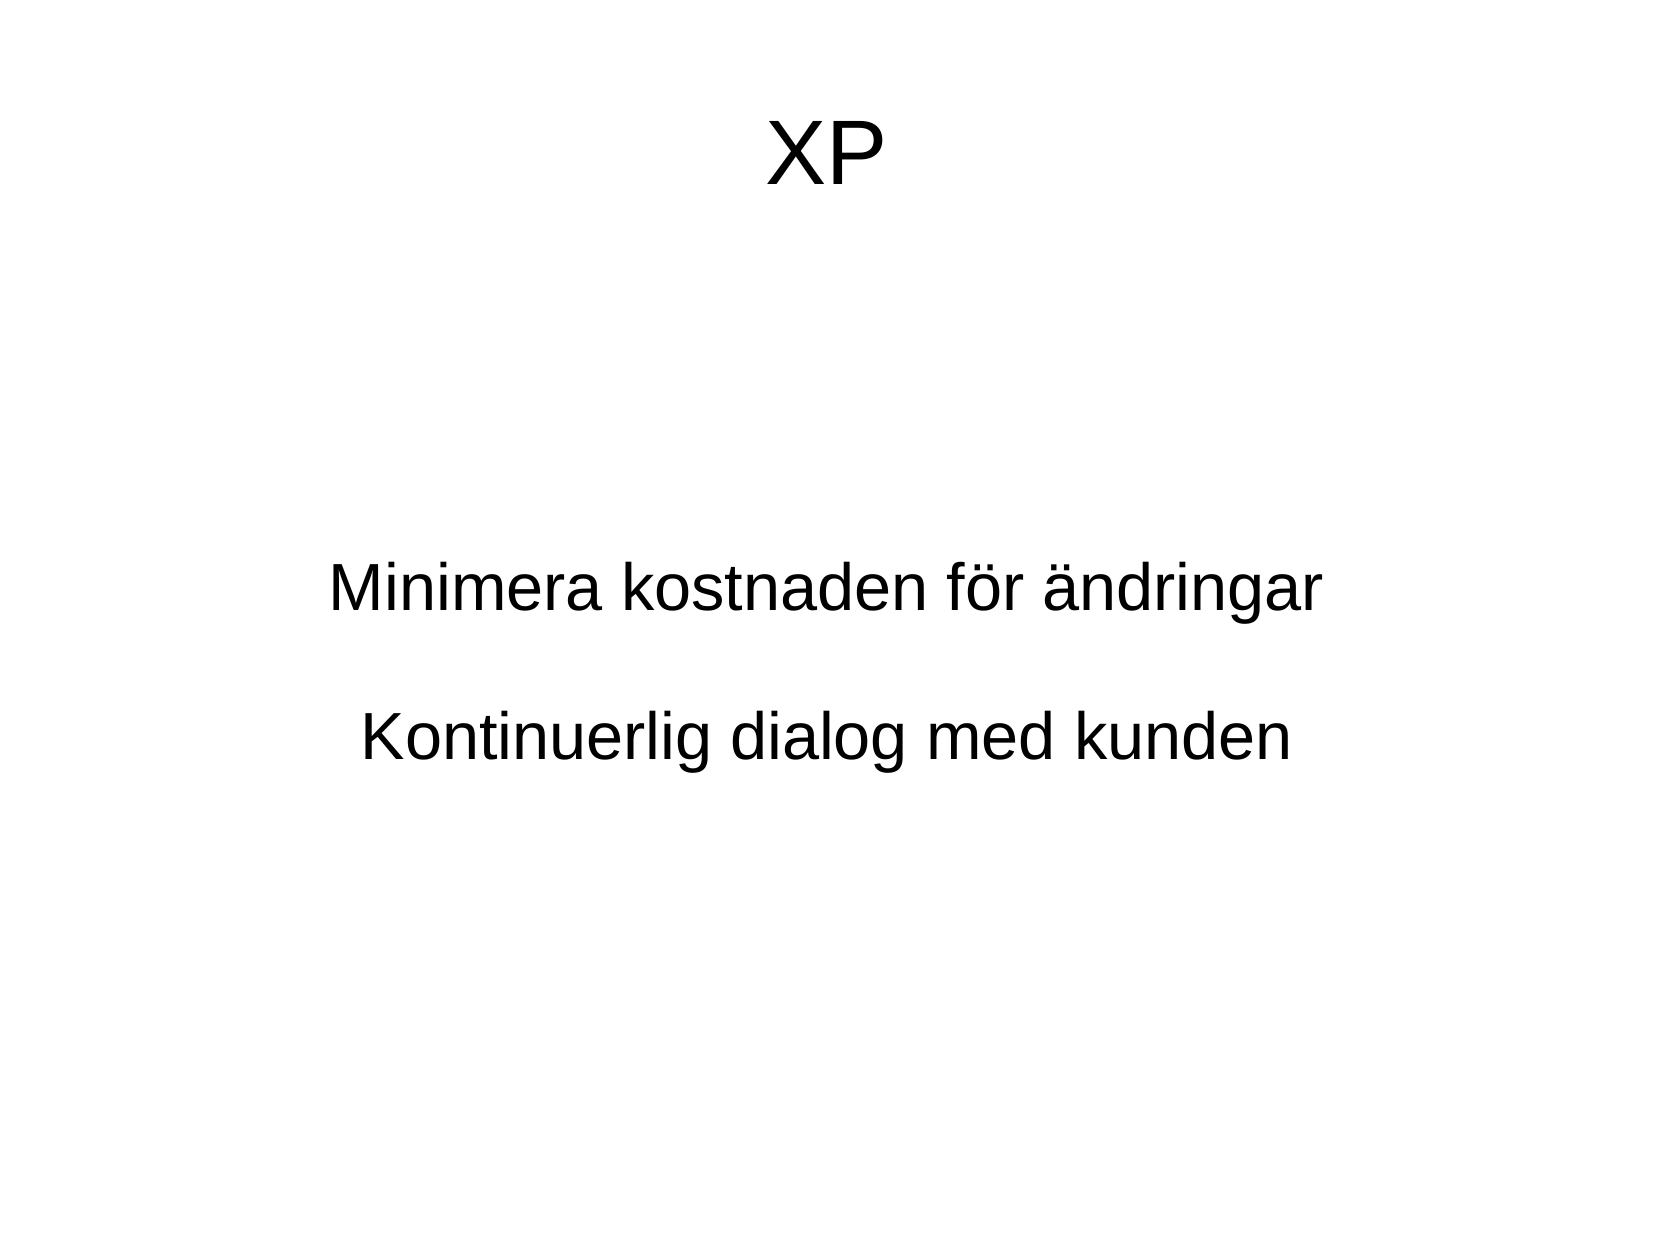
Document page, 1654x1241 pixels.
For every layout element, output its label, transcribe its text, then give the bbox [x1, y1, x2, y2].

title XP [82, 49, 1571, 257]
subtitle Minimera kostnaden för ändringar Kontinuerlig dialog med kunden [82, 290, 1571, 1109]
